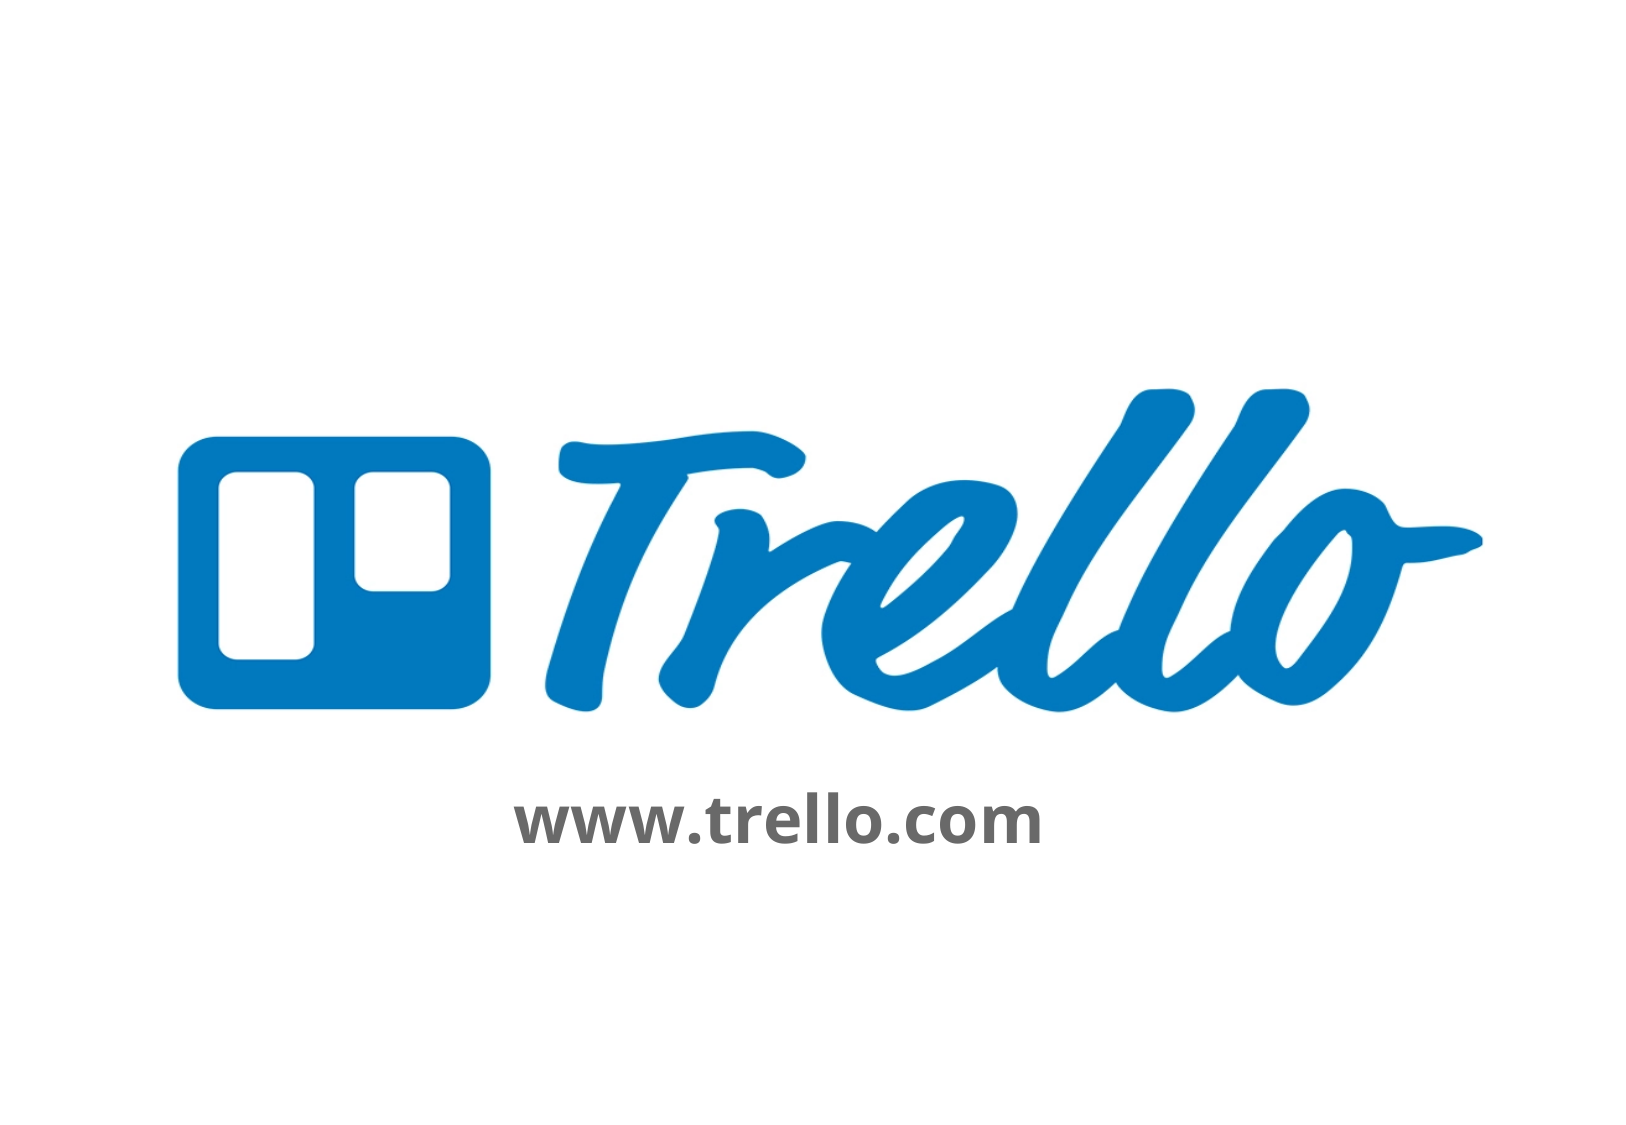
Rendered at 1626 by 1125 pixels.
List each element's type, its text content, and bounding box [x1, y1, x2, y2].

picture [118, 346, 1515, 779]
text_box www.trello.com [499, 769, 1118, 876]
